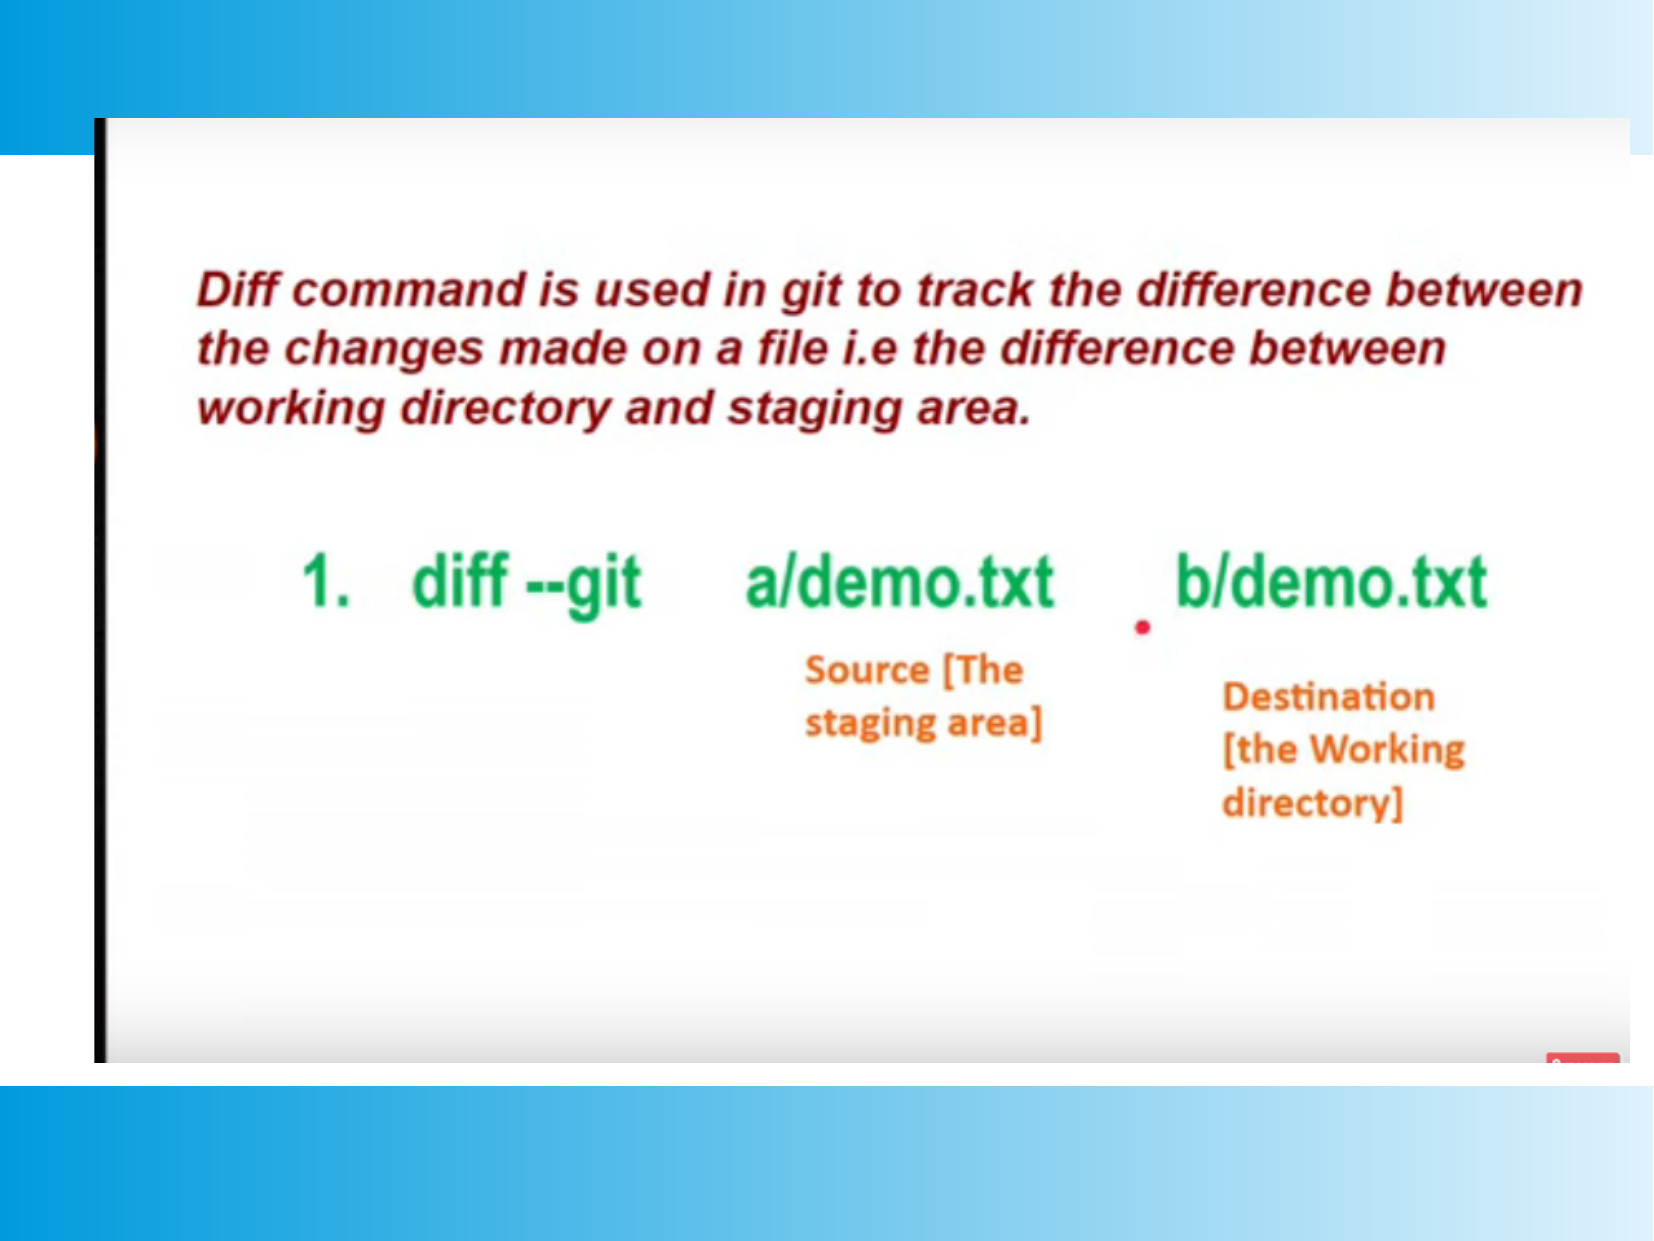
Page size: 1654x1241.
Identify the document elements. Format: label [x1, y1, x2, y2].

picture [94, 0, 1630, 1063]
